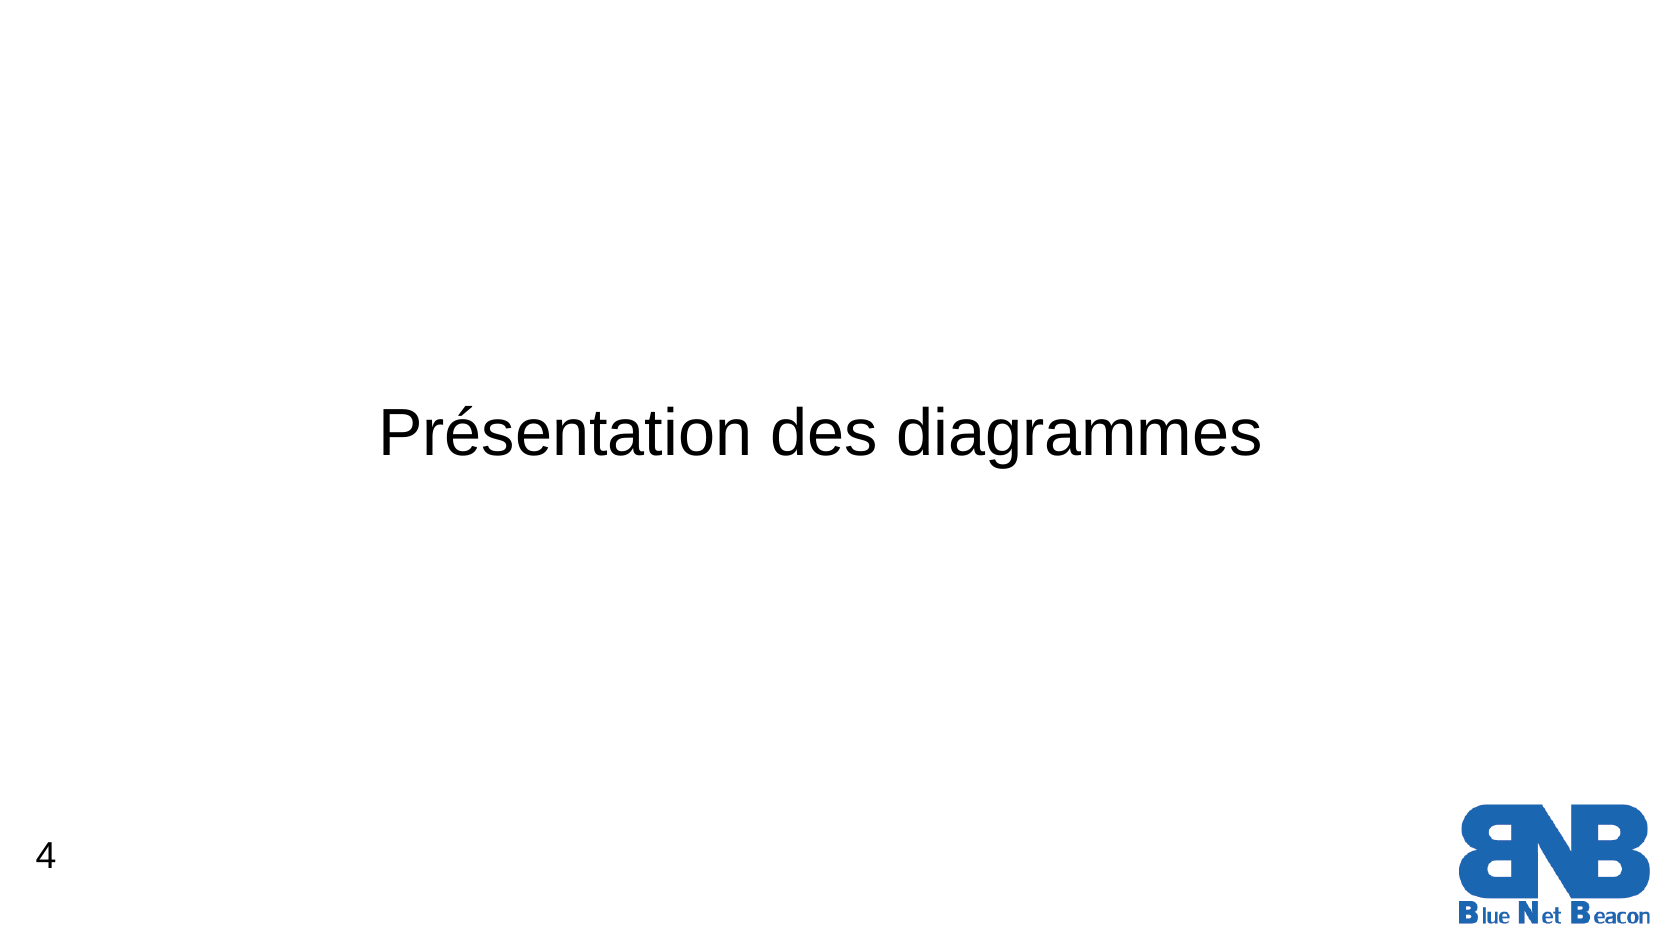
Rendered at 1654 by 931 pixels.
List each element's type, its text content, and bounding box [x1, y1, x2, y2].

picture [1459, 797, 1650, 930]
text_box <numéro> [20, 826, 650, 897]
title Présentation des diagrammes [76, 354, 1565, 510]
